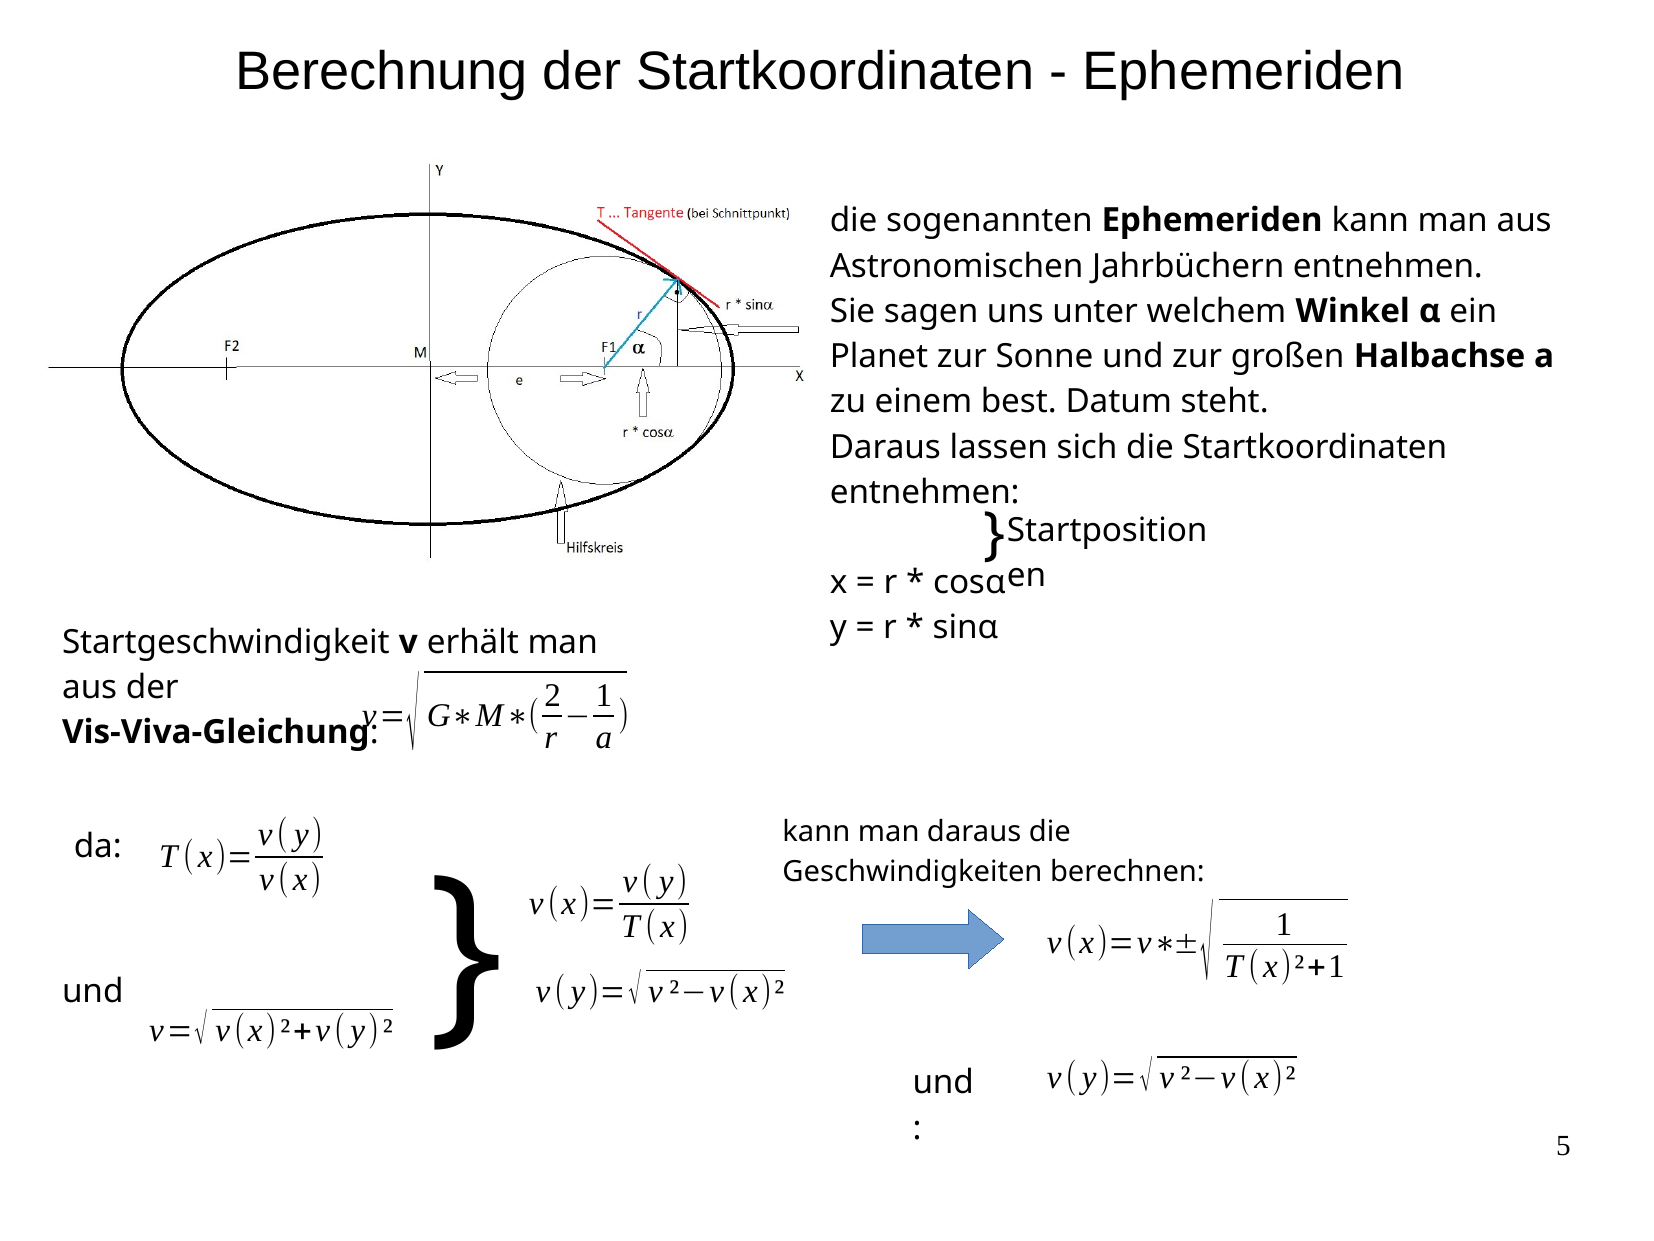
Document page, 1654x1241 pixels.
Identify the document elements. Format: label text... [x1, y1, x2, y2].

chart [152, 814, 331, 901]
chart [354, 670, 635, 756]
chart [521, 862, 697, 948]
text_box Startpositionen [992, 498, 1241, 556]
text_box [862, 909, 1004, 969]
text_box und: [897, 1051, 993, 1108]
text_box die sogenannten Ephemeriden kann man aus Astronomischen Jahrbüchern entnehmen. Sie sagen uns unter welchem Winkel α ein Planet zur Sonne und zur großen Halbachse a zu einem best. Datum steht. Daraus lassen sich die Startkoordinaten entnehmen: x = r * cosα y = r * sinα [814, 188, 1571, 580]
picture [24, 134, 815, 579]
chart [141, 1007, 400, 1052]
chart [1039, 1055, 1303, 1099]
chart [769, 590, 888, 650]
chart [1039, 897, 1355, 987]
text_box } [968, 484, 1241, 573]
text_box da: [59, 814, 142, 872]
chart [528, 968, 792, 1012]
text_box und [47, 959, 189, 1016]
title Berechnung der Startkoordinaten - Ephemeriden [35, 0, 1607, 241]
text_box kann man daraus die Geschwindigkeiten berechnen: [767, 803, 1229, 910]
text_box Startgeschwindigkeit v erhält man aus der Vis-Viva-Gleichung: [47, 610, 662, 709]
text_box } [413, 796, 662, 1063]
